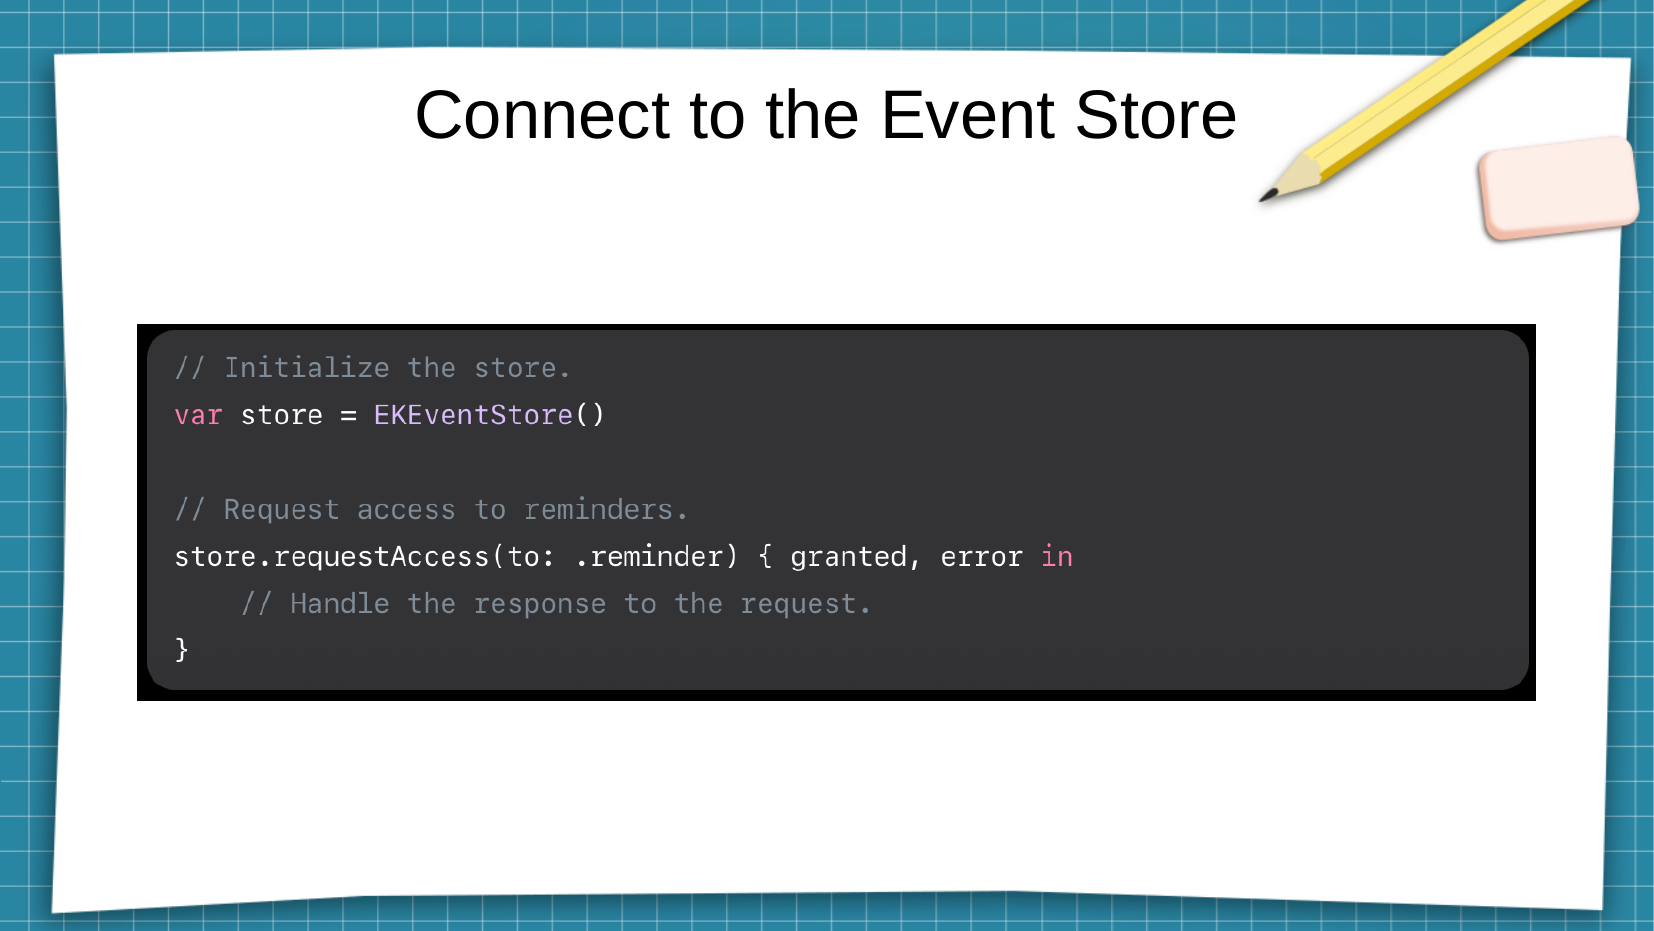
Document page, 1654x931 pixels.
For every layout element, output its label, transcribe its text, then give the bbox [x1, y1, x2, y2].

title Connect to the Event Store [82, 37, 1571, 193]
picture [0, 0, 1654, 931]
